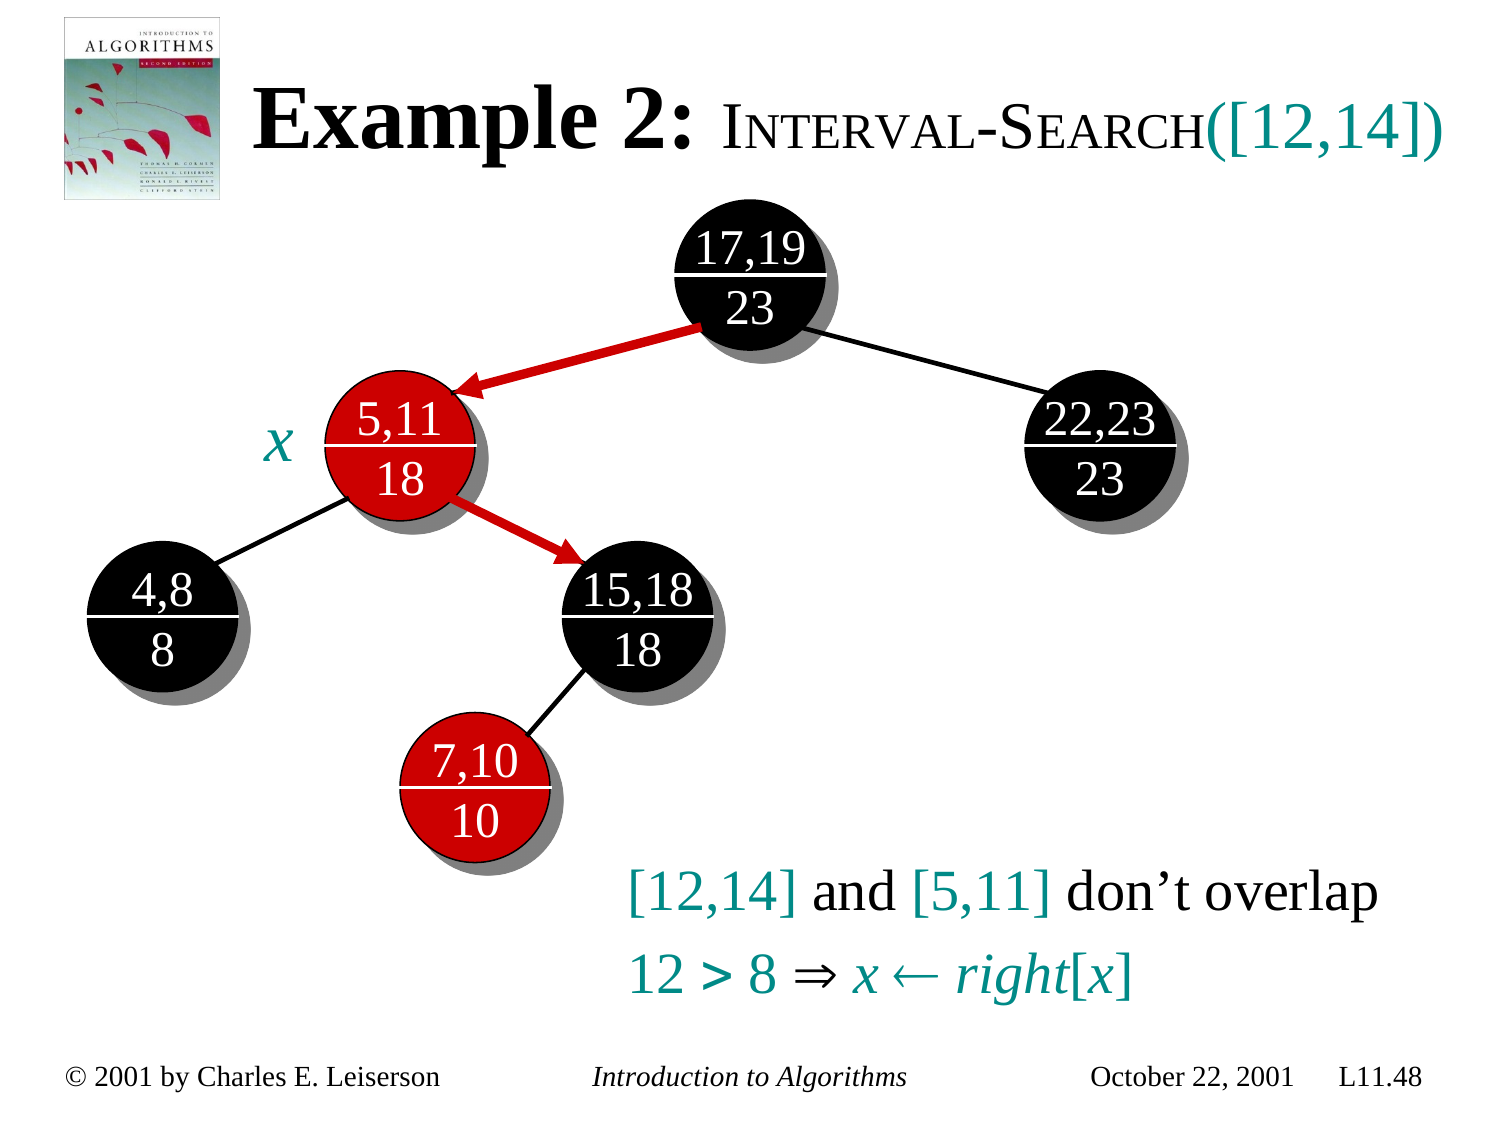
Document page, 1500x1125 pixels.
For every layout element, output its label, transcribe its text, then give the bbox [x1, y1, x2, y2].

text_box 7,10 10 [400, 789, 550, 863]
text_box Introduction to Algorithms [577, 1049, 923, 1101]
text_box 17,19 23 [675, 277, 825, 351]
text_box 5,11 18 [325, 447, 476, 521]
text_box 15,18 18 [562, 618, 713, 692]
text_box 7,10 10 [400, 712, 550, 786]
text_box 5,11 18 [325, 370, 475, 444]
text_box 15,18 18 [562, 541, 713, 615]
text_box [12,14] and [5,11] don’t overlap [612, 765, 1412, 932]
text_box 4,8 8 [87, 541, 238, 615]
text_box 22,23 23 [1025, 447, 1176, 521]
text_box x [249, 387, 310, 483]
text_box 17,19 23 [675, 200, 825, 273]
text_box 4,8 8 [87, 618, 238, 692]
text_box 22,23 23 [1025, 370, 1176, 444]
text_box October 22, 2001 L11.<number> [982, 1049, 1438, 1101]
title Example 2: INTERVAL-SEARCH([12,14]) [237, 24, 1475, 213]
text_box 12  8  x  right[x] [612, 927, 1150, 1013]
picture [64, 17, 220, 200]
